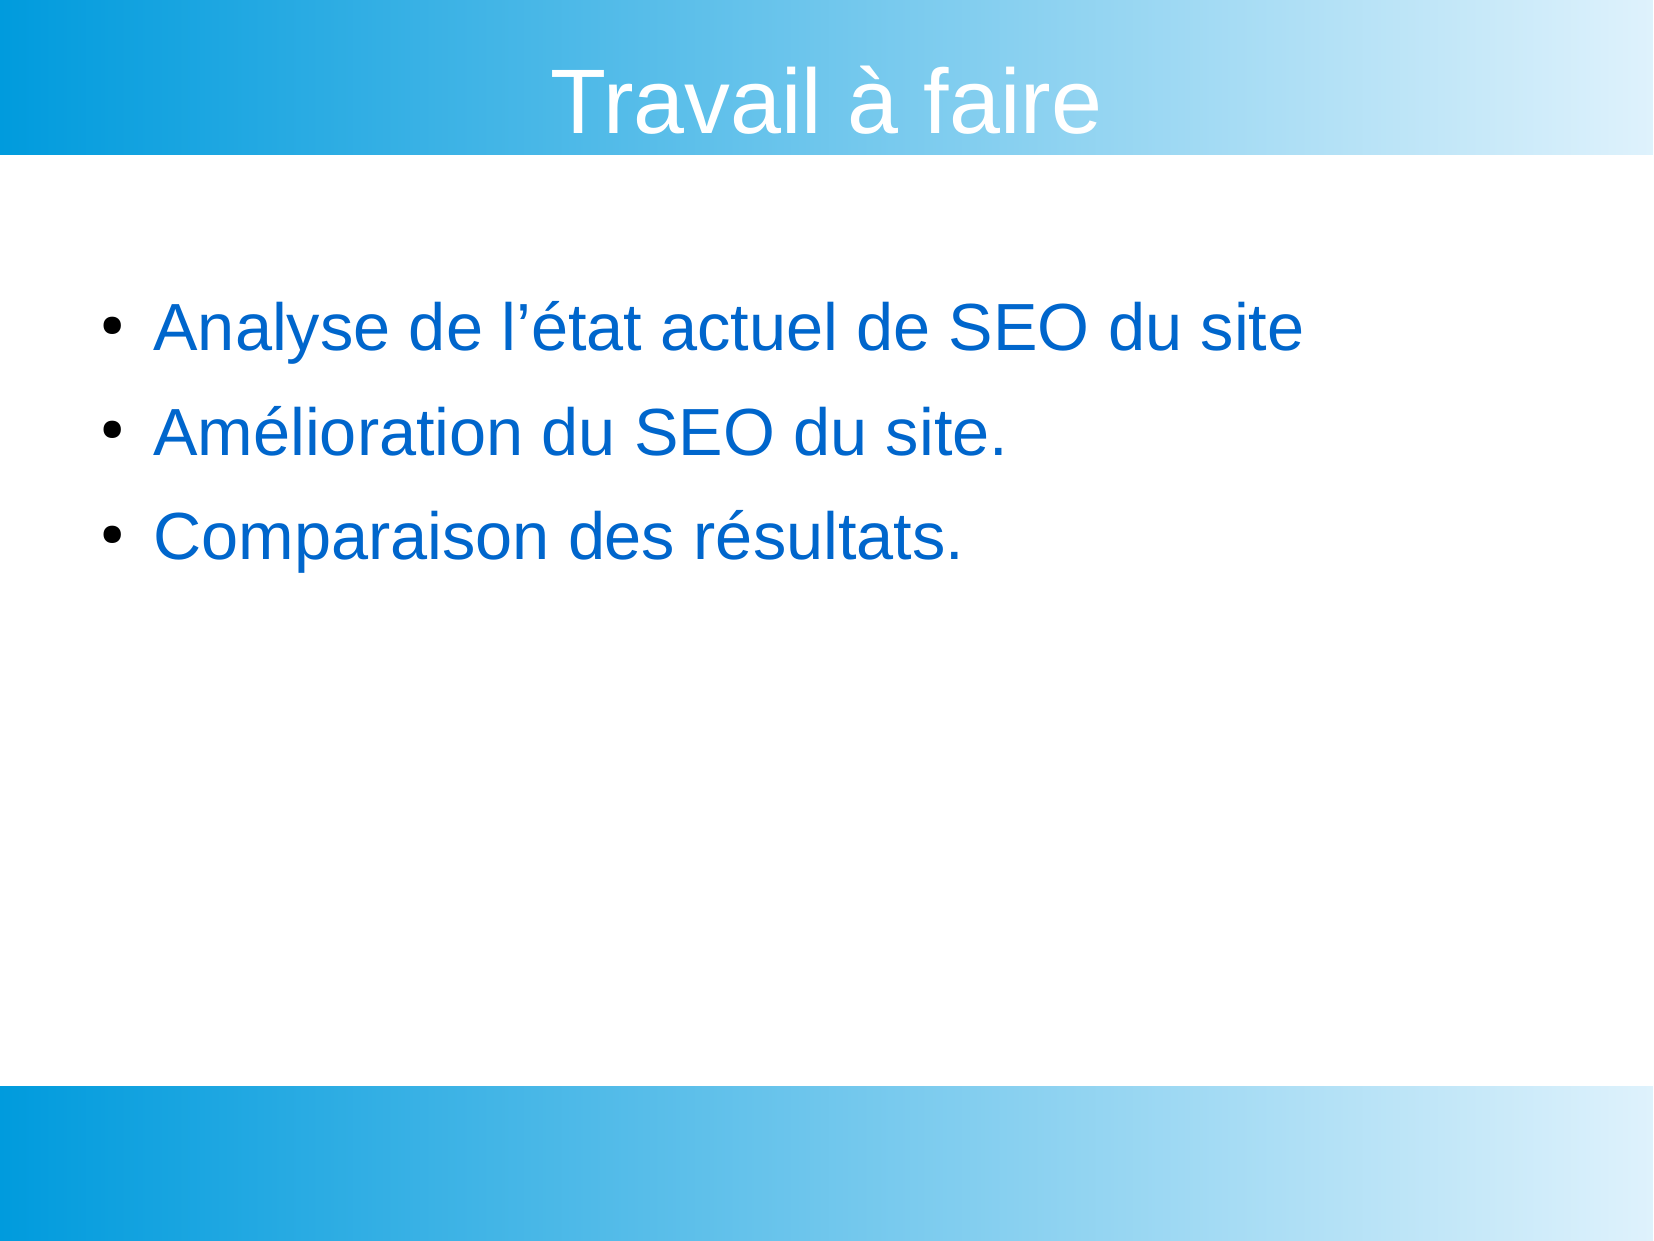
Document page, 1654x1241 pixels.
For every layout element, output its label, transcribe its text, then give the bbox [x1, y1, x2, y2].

title Travail à faire [82, 49, 1571, 155]
list Analyse de l’état actuel de SEO du site Amélioration du SEO du site. Comparaison des résultats. [82, 290, 1571, 1010]
